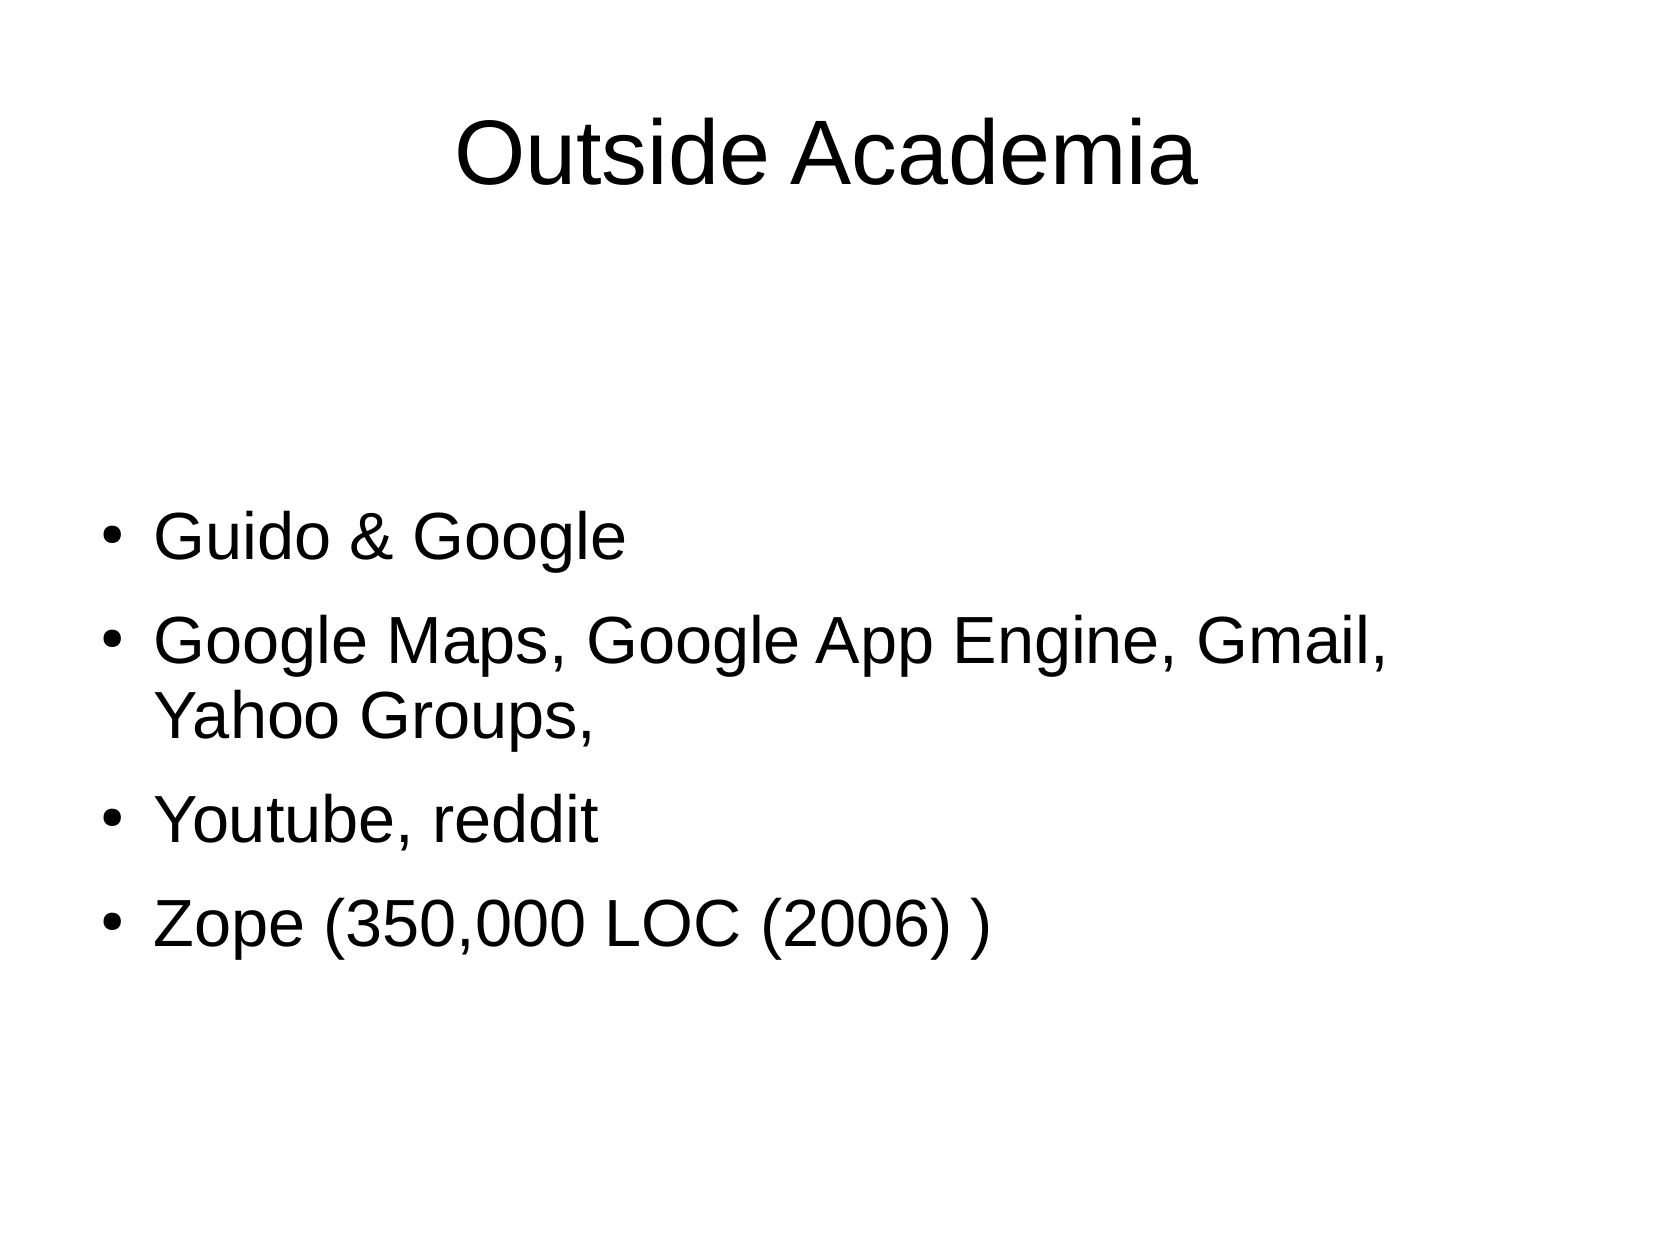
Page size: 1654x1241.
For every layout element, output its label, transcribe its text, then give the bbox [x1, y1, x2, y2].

title Outside Academia [82, 56, 1571, 250]
list Guido & Google Google Maps, Google App Engine, Gmail, Yahoo Groups, Youtube, reddit Zope (350,000 LOC (2006) ) [82, 290, 1571, 1109]
